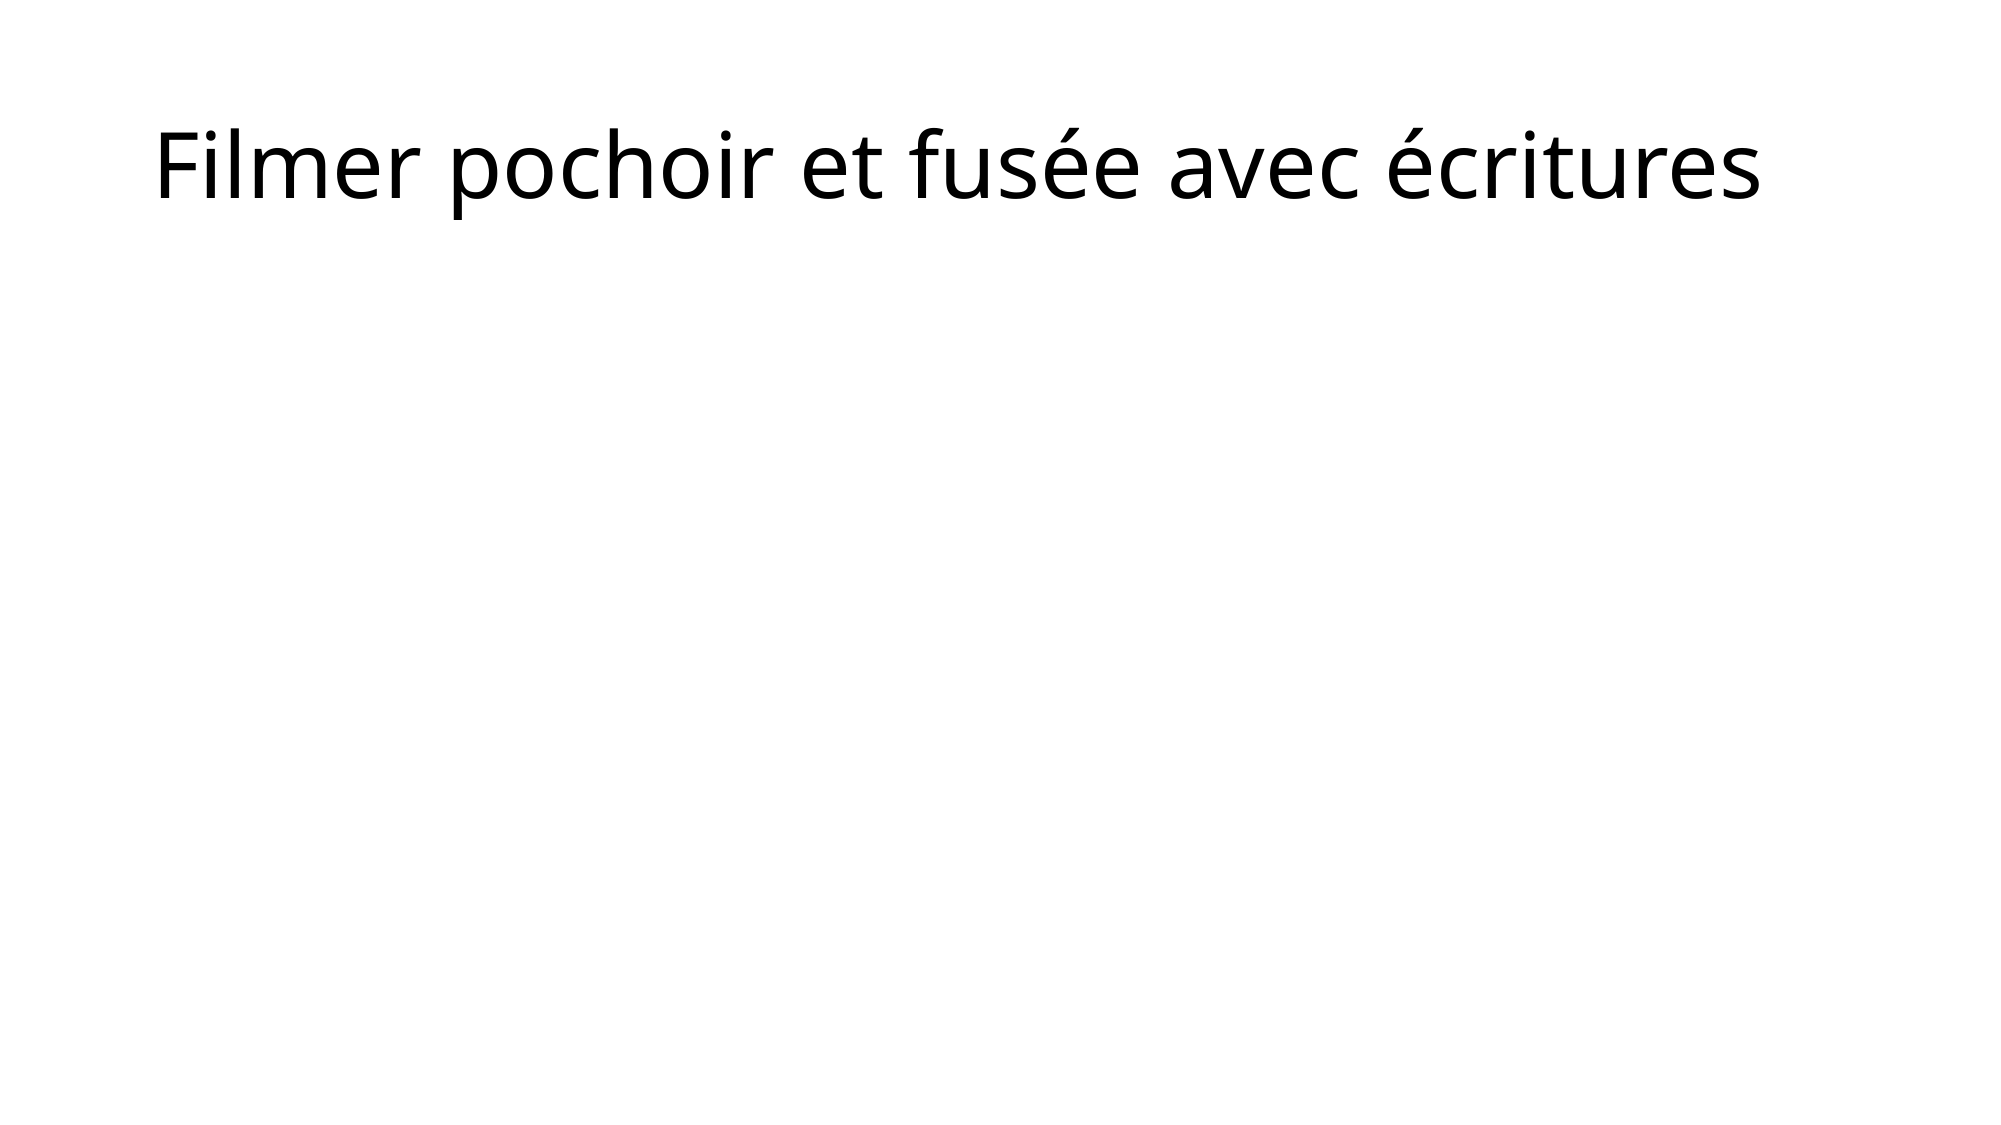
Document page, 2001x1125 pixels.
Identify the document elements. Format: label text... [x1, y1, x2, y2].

title Filmer pochoir et fusée avec écritures [137, 59, 1863, 278]
